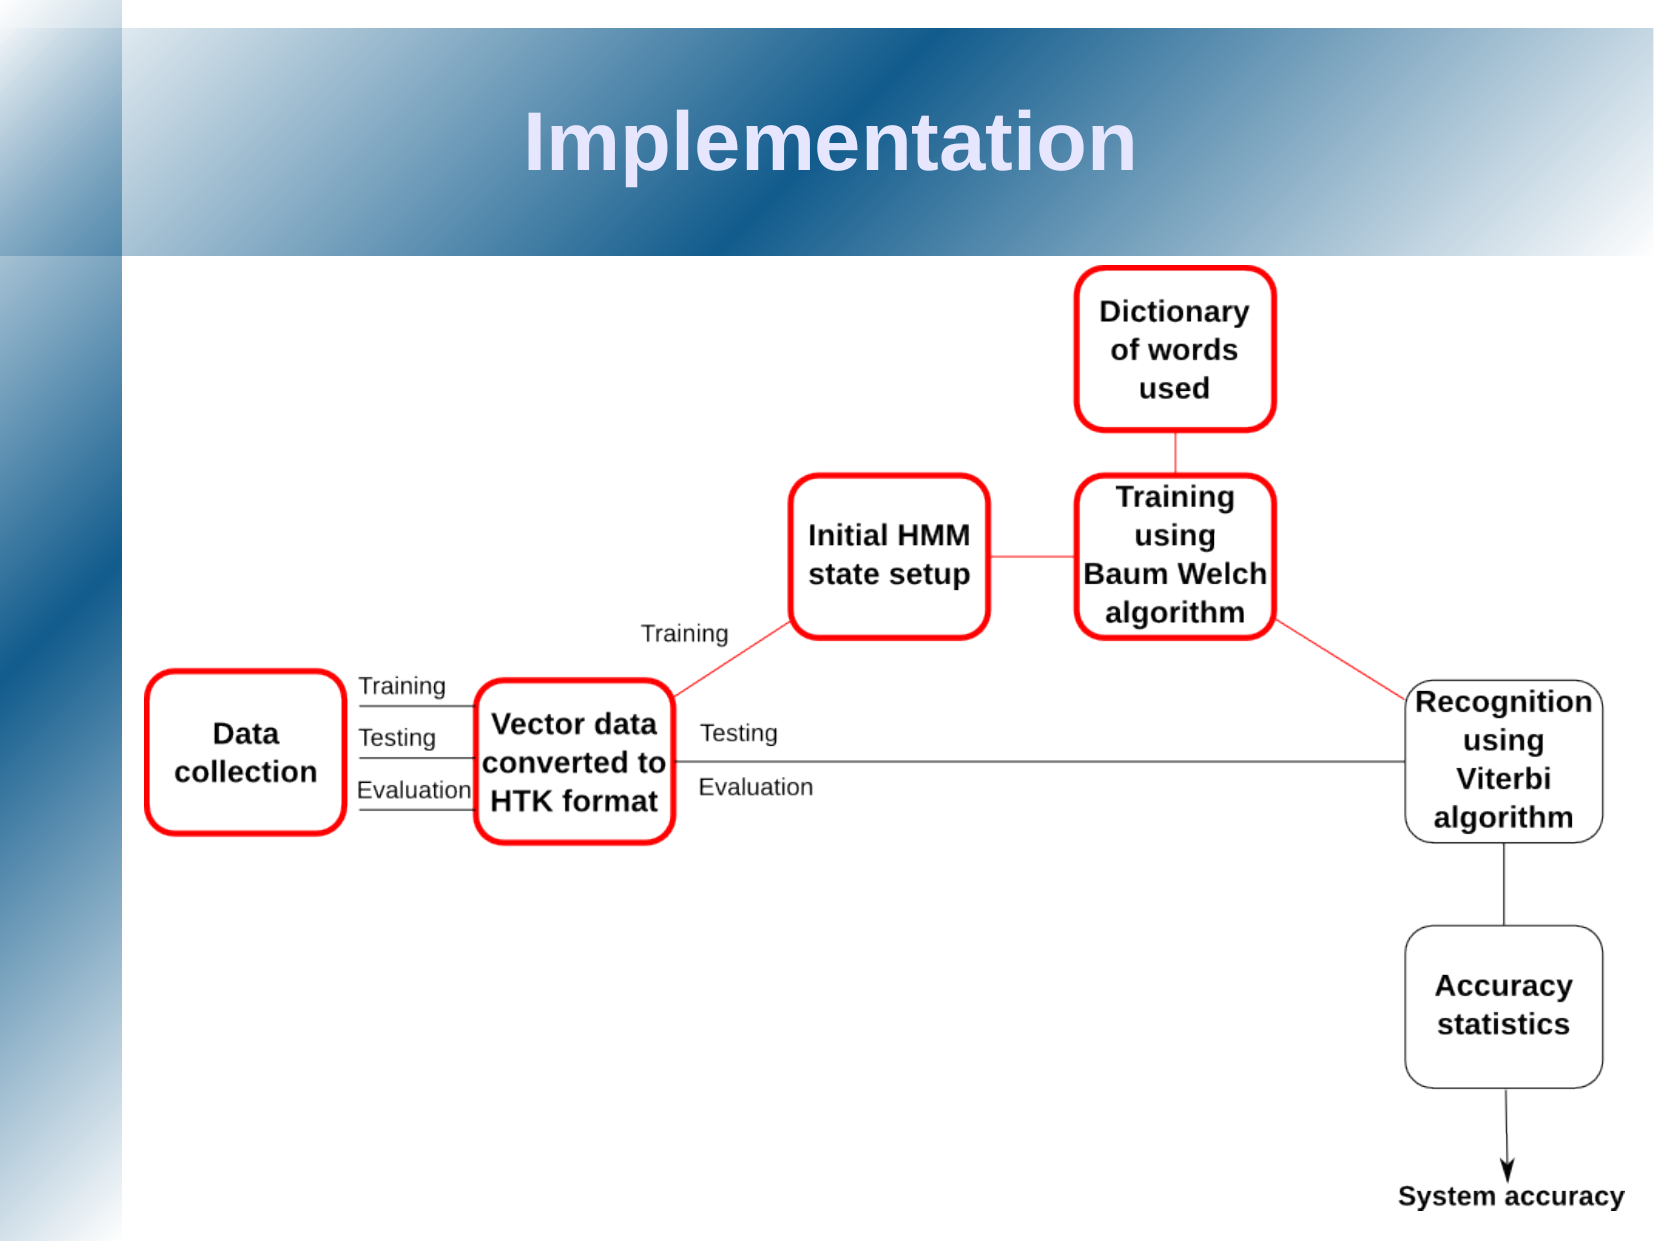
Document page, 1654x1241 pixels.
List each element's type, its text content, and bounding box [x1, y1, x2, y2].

title Implementation [125, 37, 1538, 246]
picture [144, 265, 1625, 1211]
